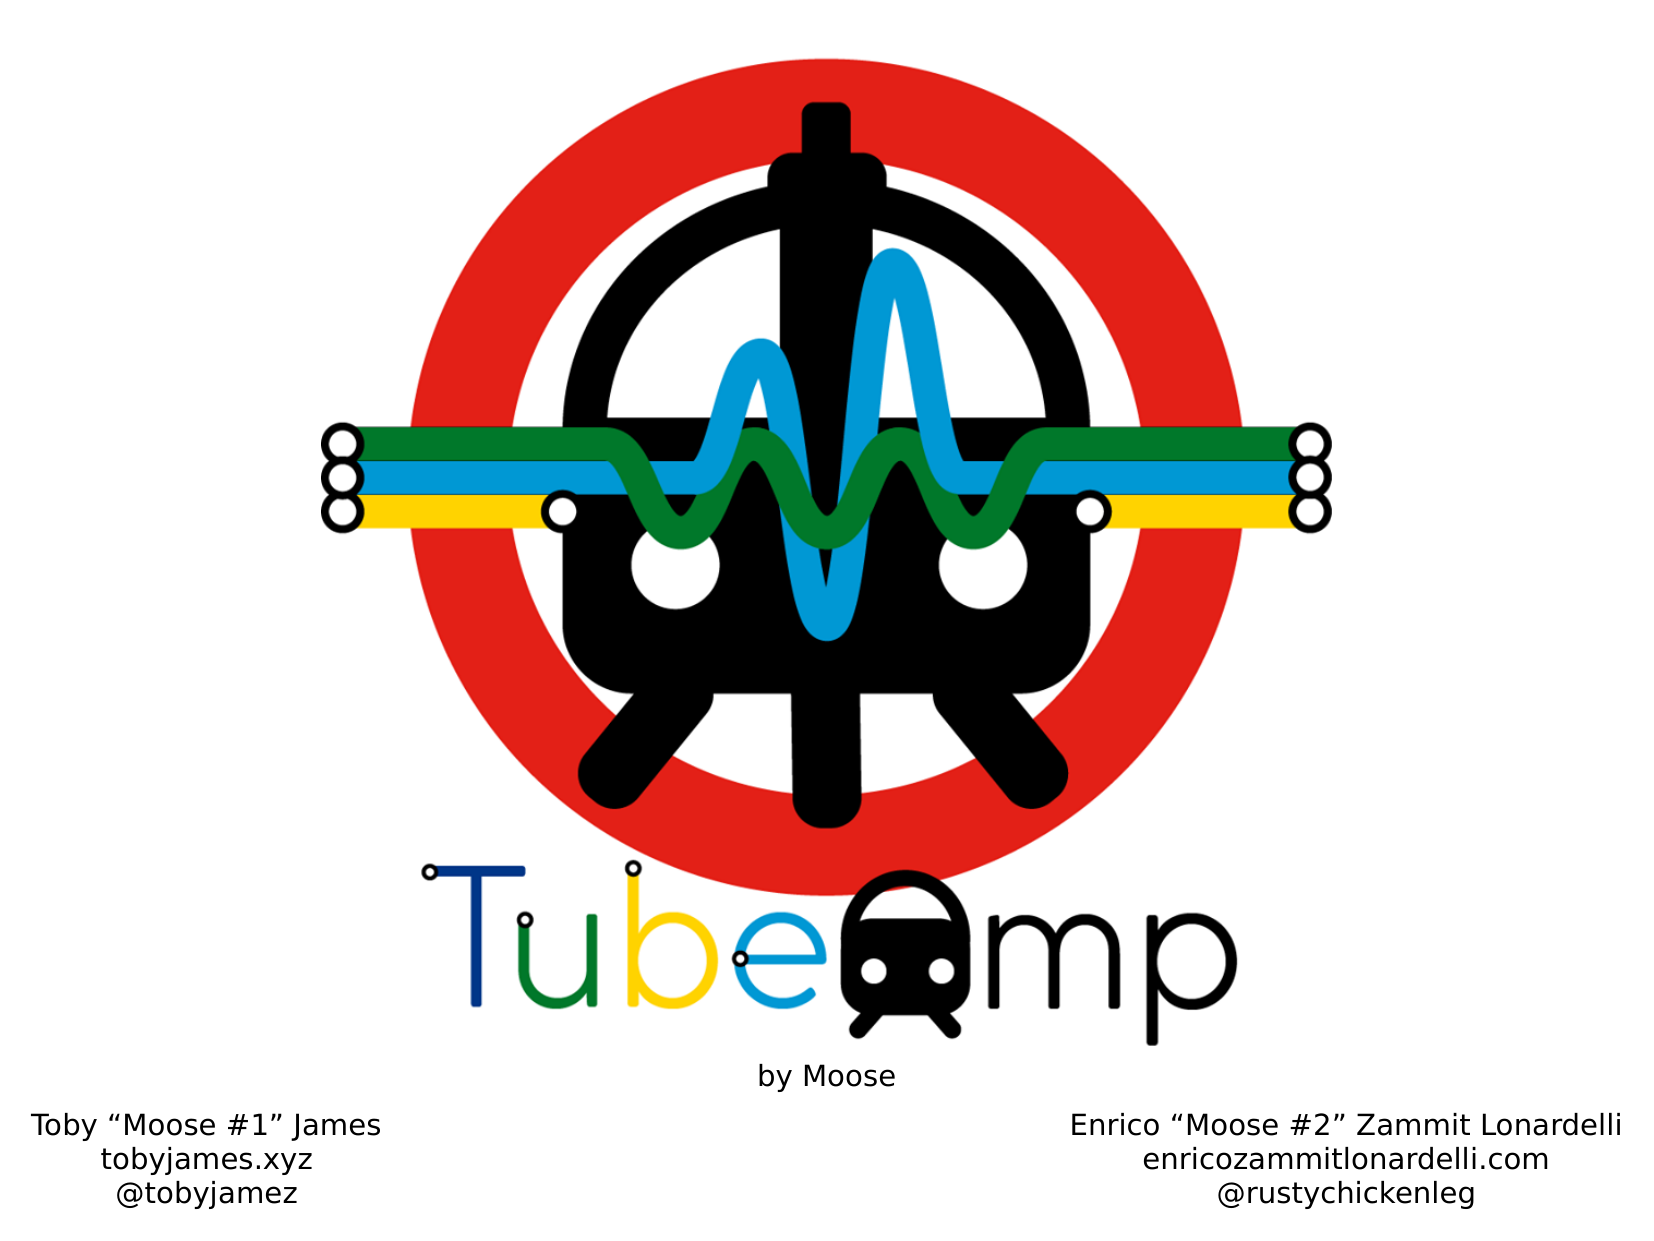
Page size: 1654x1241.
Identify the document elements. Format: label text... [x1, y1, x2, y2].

picture [321, 14, 1332, 1061]
text_box by Moose [372, 1052, 1282, 1101]
text_box Enrico “Moose #2” Zammit Lonardelli enricozammitlonardelli.com @rustychickenleg [1039, 1100, 1654, 1241]
text_box Toby “Moose #1” James tobyjames.xyz @tobyjamez [0, 1100, 414, 1241]
